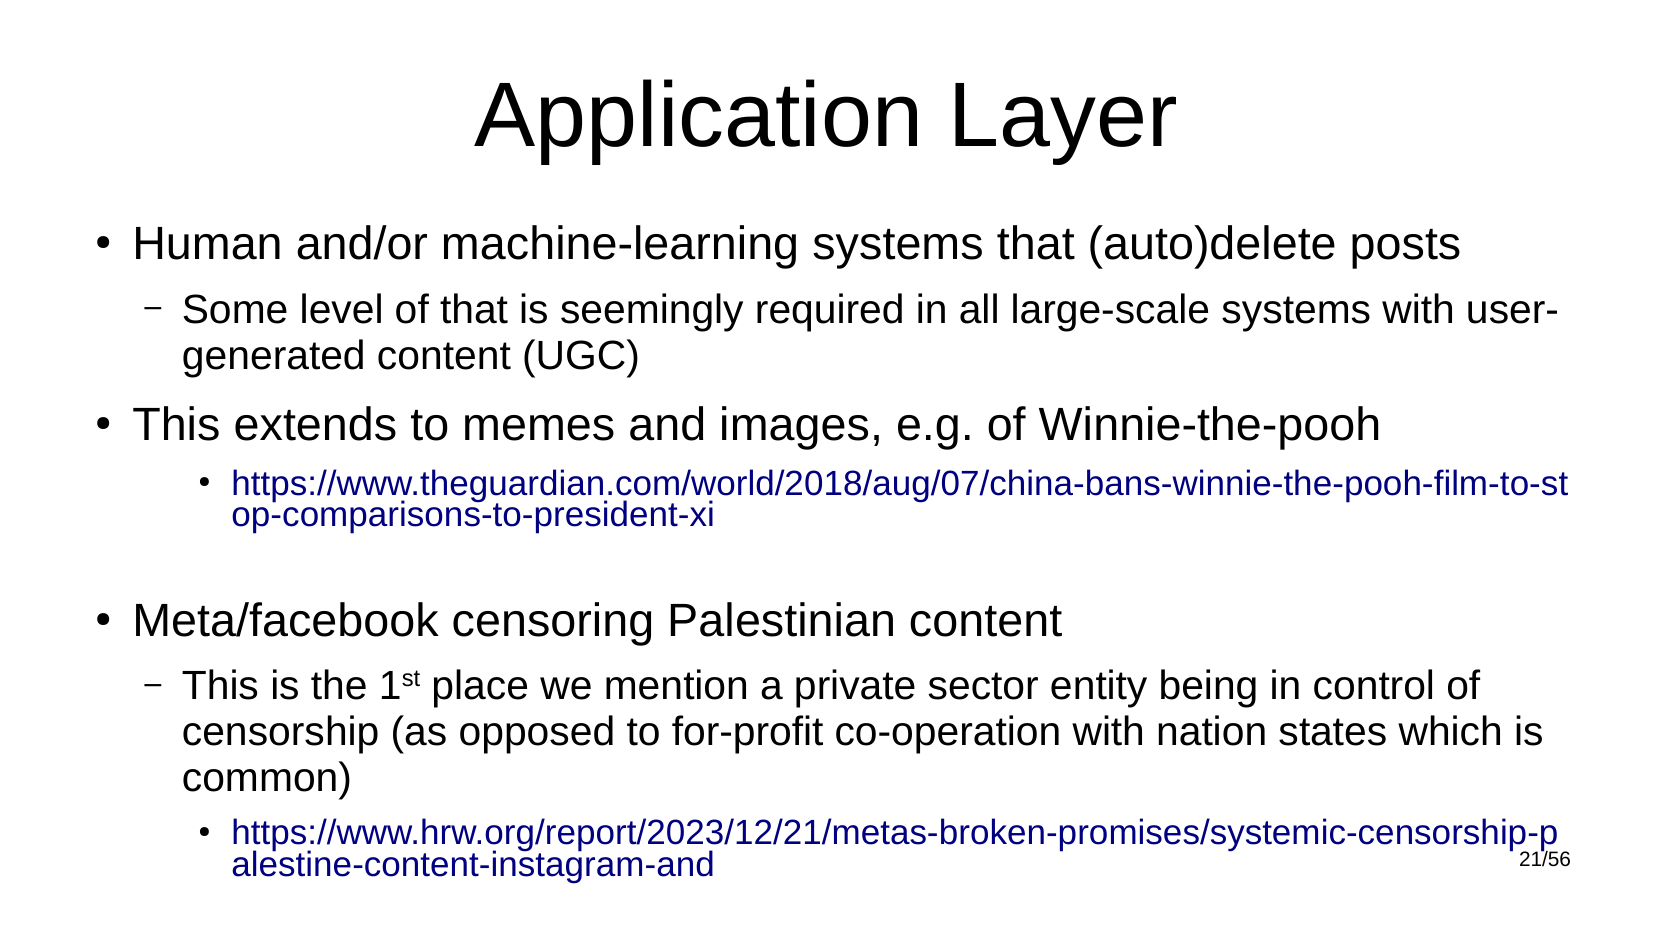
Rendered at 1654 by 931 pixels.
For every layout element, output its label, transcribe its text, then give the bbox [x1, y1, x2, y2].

title Application Layer [82, 37, 1571, 193]
list Human and/or machine-learning systems that (auto)delete posts Some level of that is seemingly required in all large-scale systems with user-generated content (UGC) This extends to memes and images, e.g. of Winnie-the-pooh https://www.theguardian.com/world/2018/aug/07/china-bans-winnie-the-pooh-film-to-stop-comparisons-to-president-xi Meta/facebook censoring Palestinian content This is the 1st place we mention a private sector entity being in control of censorship (as opposed to for-profit co-operation with nation states which is common) https://www.hrw.org/report/2023/12/21/metas-broken-promises/systemic-censorship-palestine-content-instagram-and [82, 217, 1571, 863]
